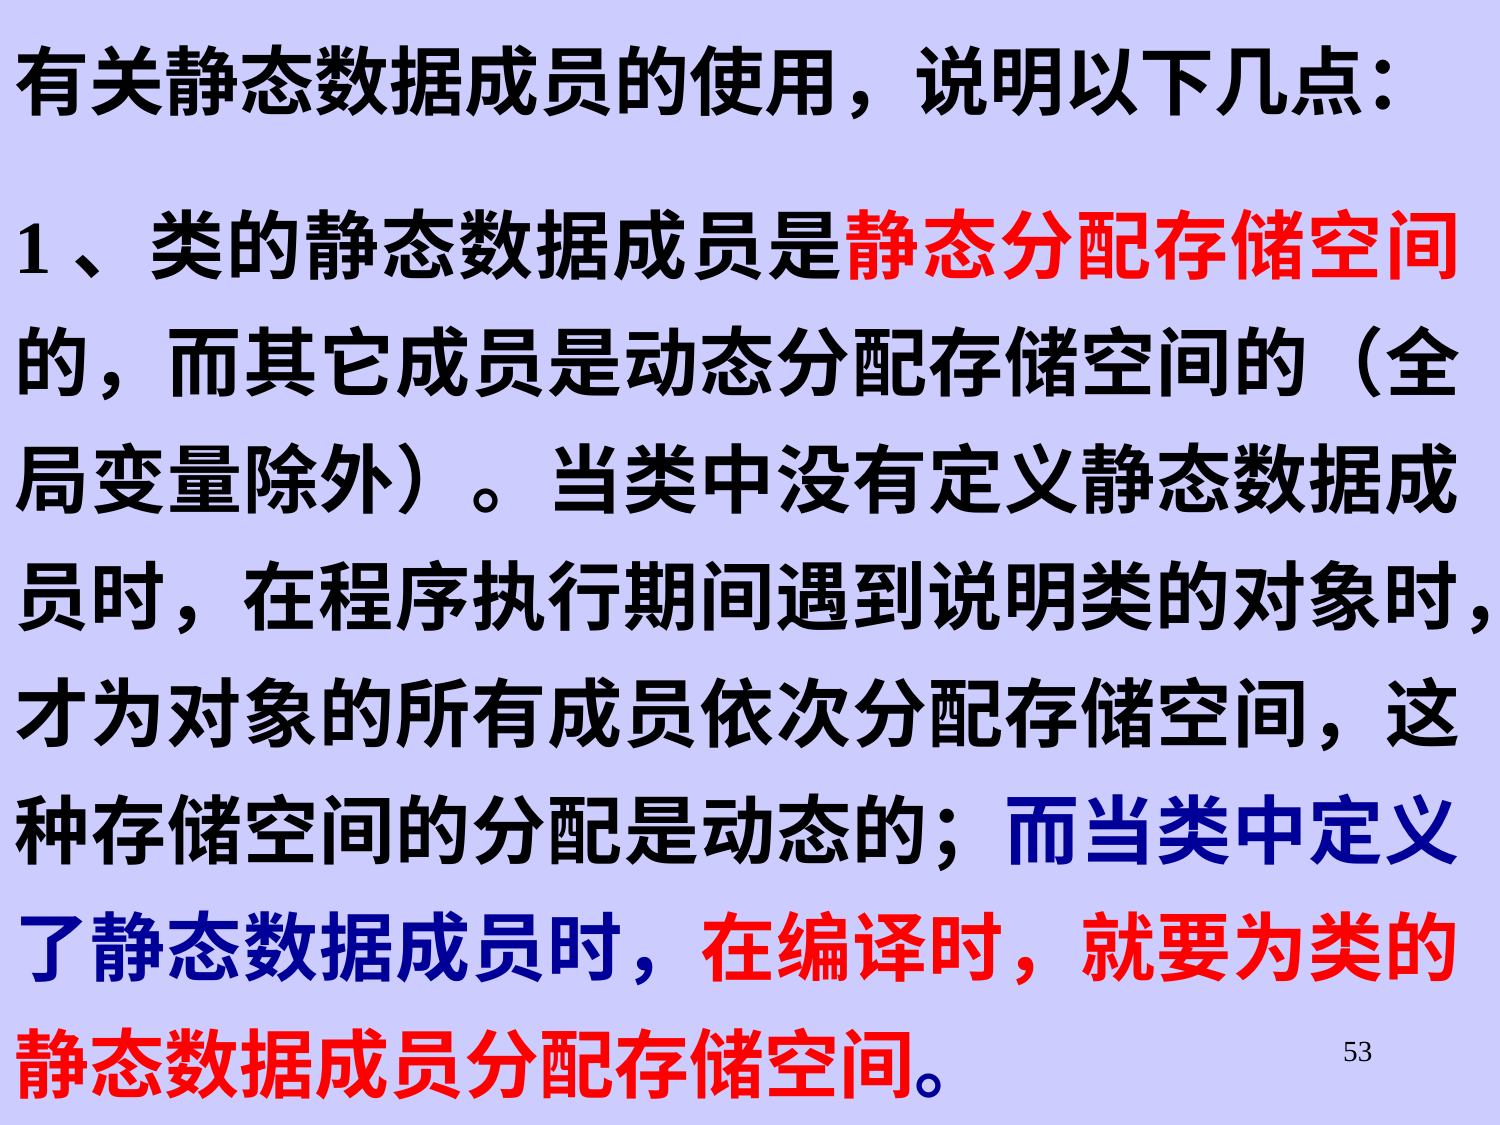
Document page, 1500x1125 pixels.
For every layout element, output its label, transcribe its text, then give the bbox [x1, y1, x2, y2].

text_box 有关静态数据成员的使用，说明以下几点： 1、类的静态数据成员是静态分配存储空间的，而其它成员是动态分配存储空间的（全局变量除外）。当类中没有定义静态数据成员时，在程序执行期间遇到说明类的对象时，才为对象的所有成员依次分配存储空间，这种存储空间的分配是动态的；而当类中定义了静态数据成员时，在编译时，就要为类的静态数据成员分配存储空间。 [0, 0, 1476, 1116]
